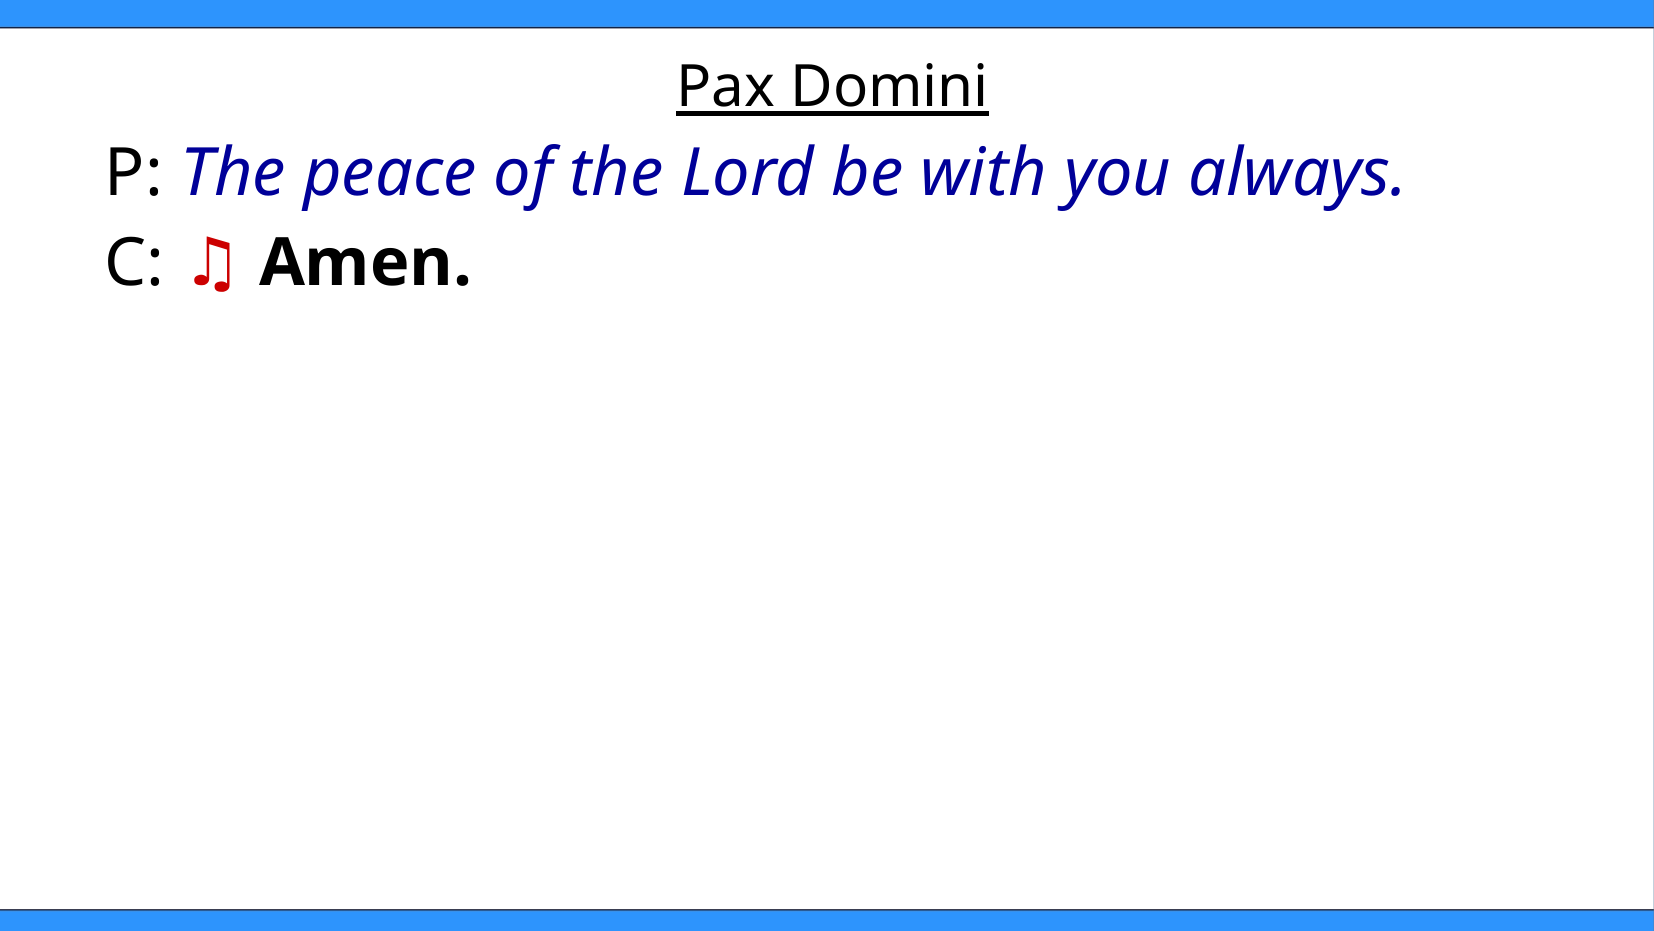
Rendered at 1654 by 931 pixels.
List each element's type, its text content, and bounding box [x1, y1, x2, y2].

picture [0, 0, 1654, 931]
text_box Pax Domini P: The peace of the Lord be with you always. C: ♫ Amen. [90, 37, 1576, 331]
